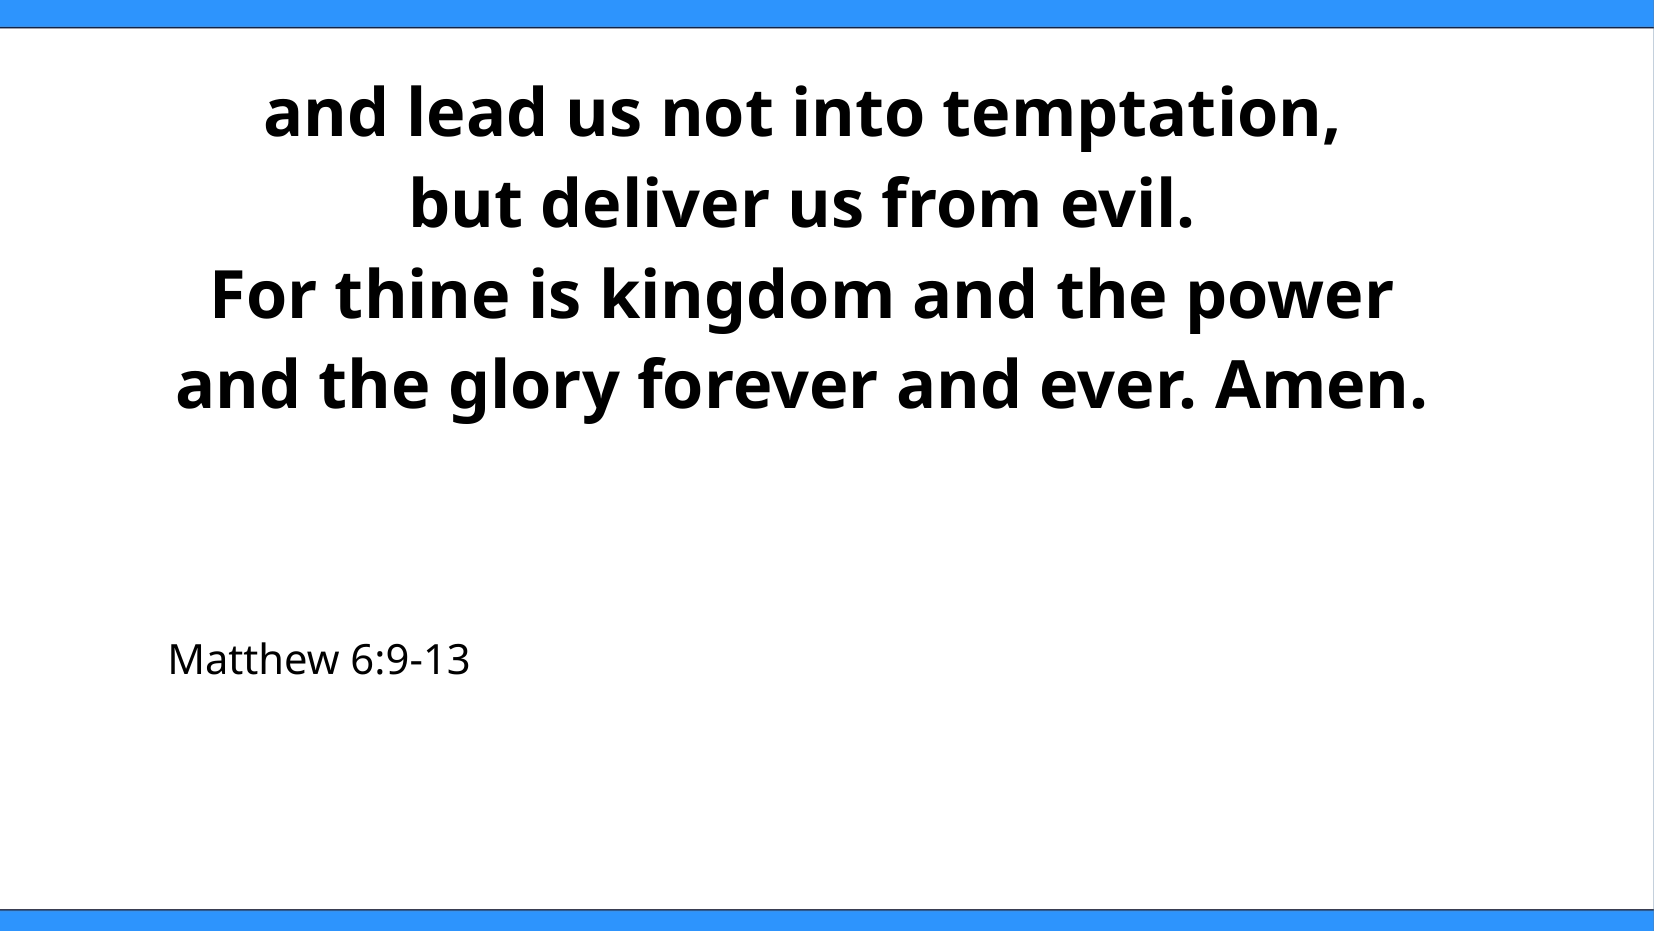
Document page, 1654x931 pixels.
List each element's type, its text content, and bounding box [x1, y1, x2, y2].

text_box and lead us not into temptation, but deliver us from evil. For thine is kingdom and the power and the glory forever and ever. Amen. Matthew 6:9-13 [105, 58, 1501, 706]
picture [0, 0, 1654, 931]
